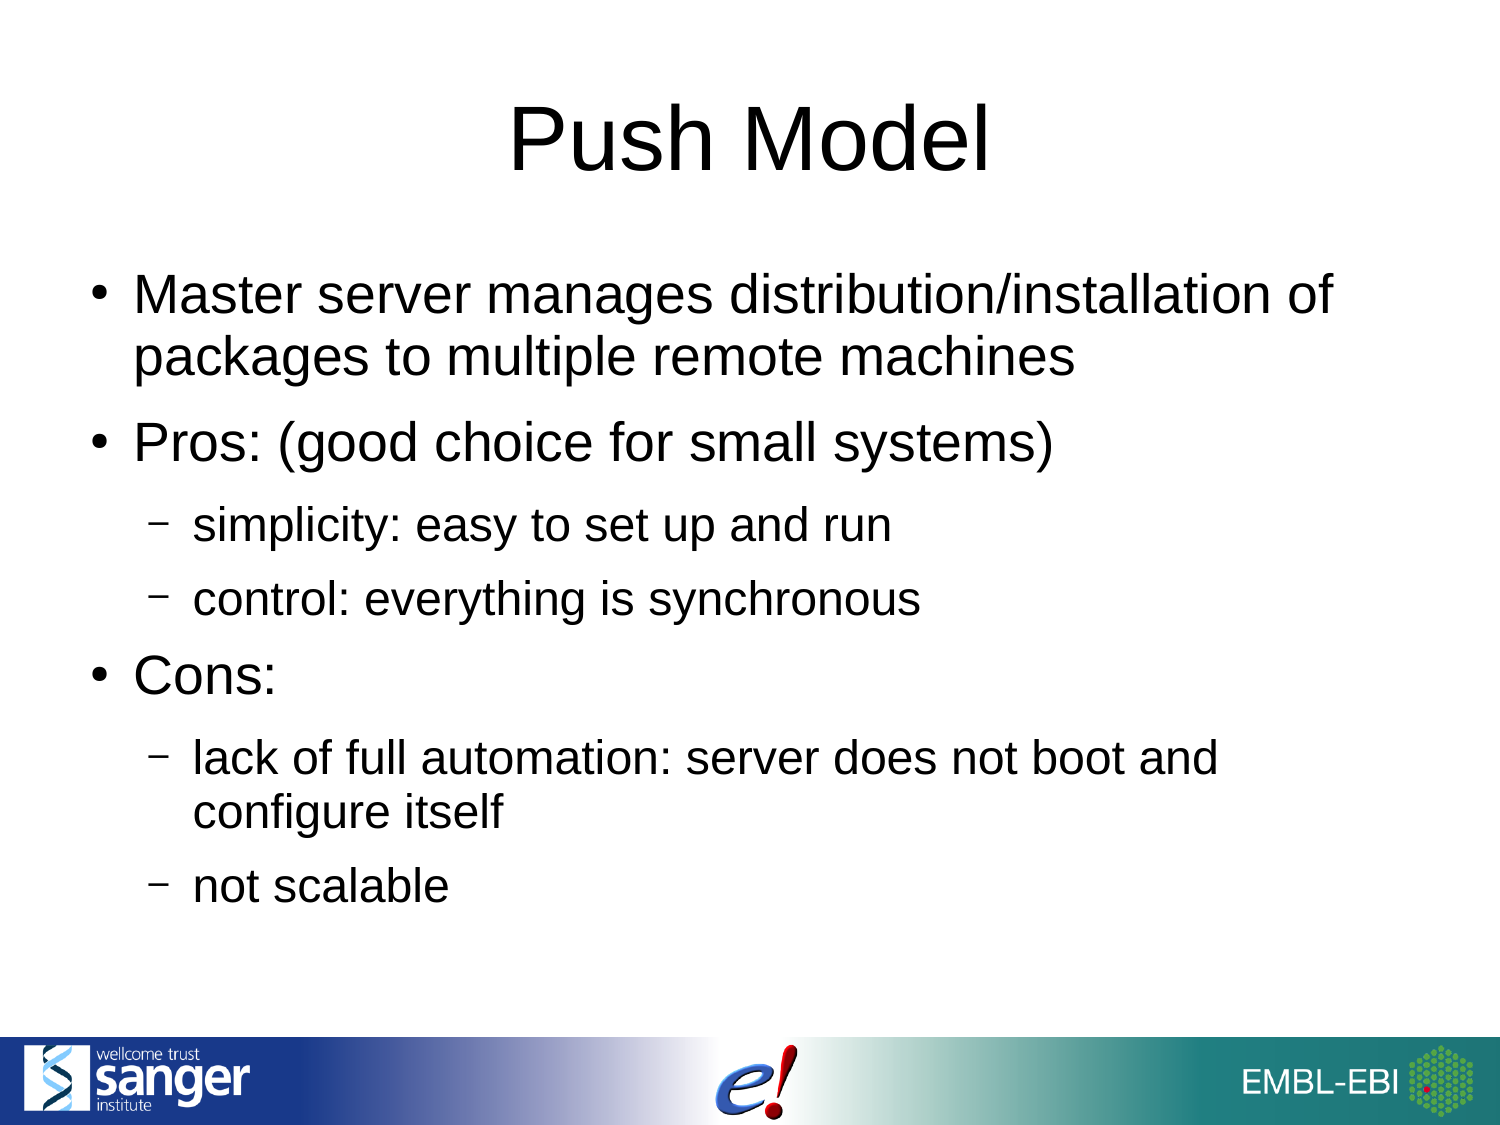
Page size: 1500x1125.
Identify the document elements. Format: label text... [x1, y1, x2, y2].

list Master server manages distribution/installation of packages to multiple remote machines Pros: (good choice for small systems) simplicity: easy to set up and run control: everything is synchronous Cons: lack of full automation: server does not boot and configure itself not scalable [75, 263, 1395, 916]
picture [0, 1037, 1500, 1125]
title Push Model [75, 44, 1425, 233]
